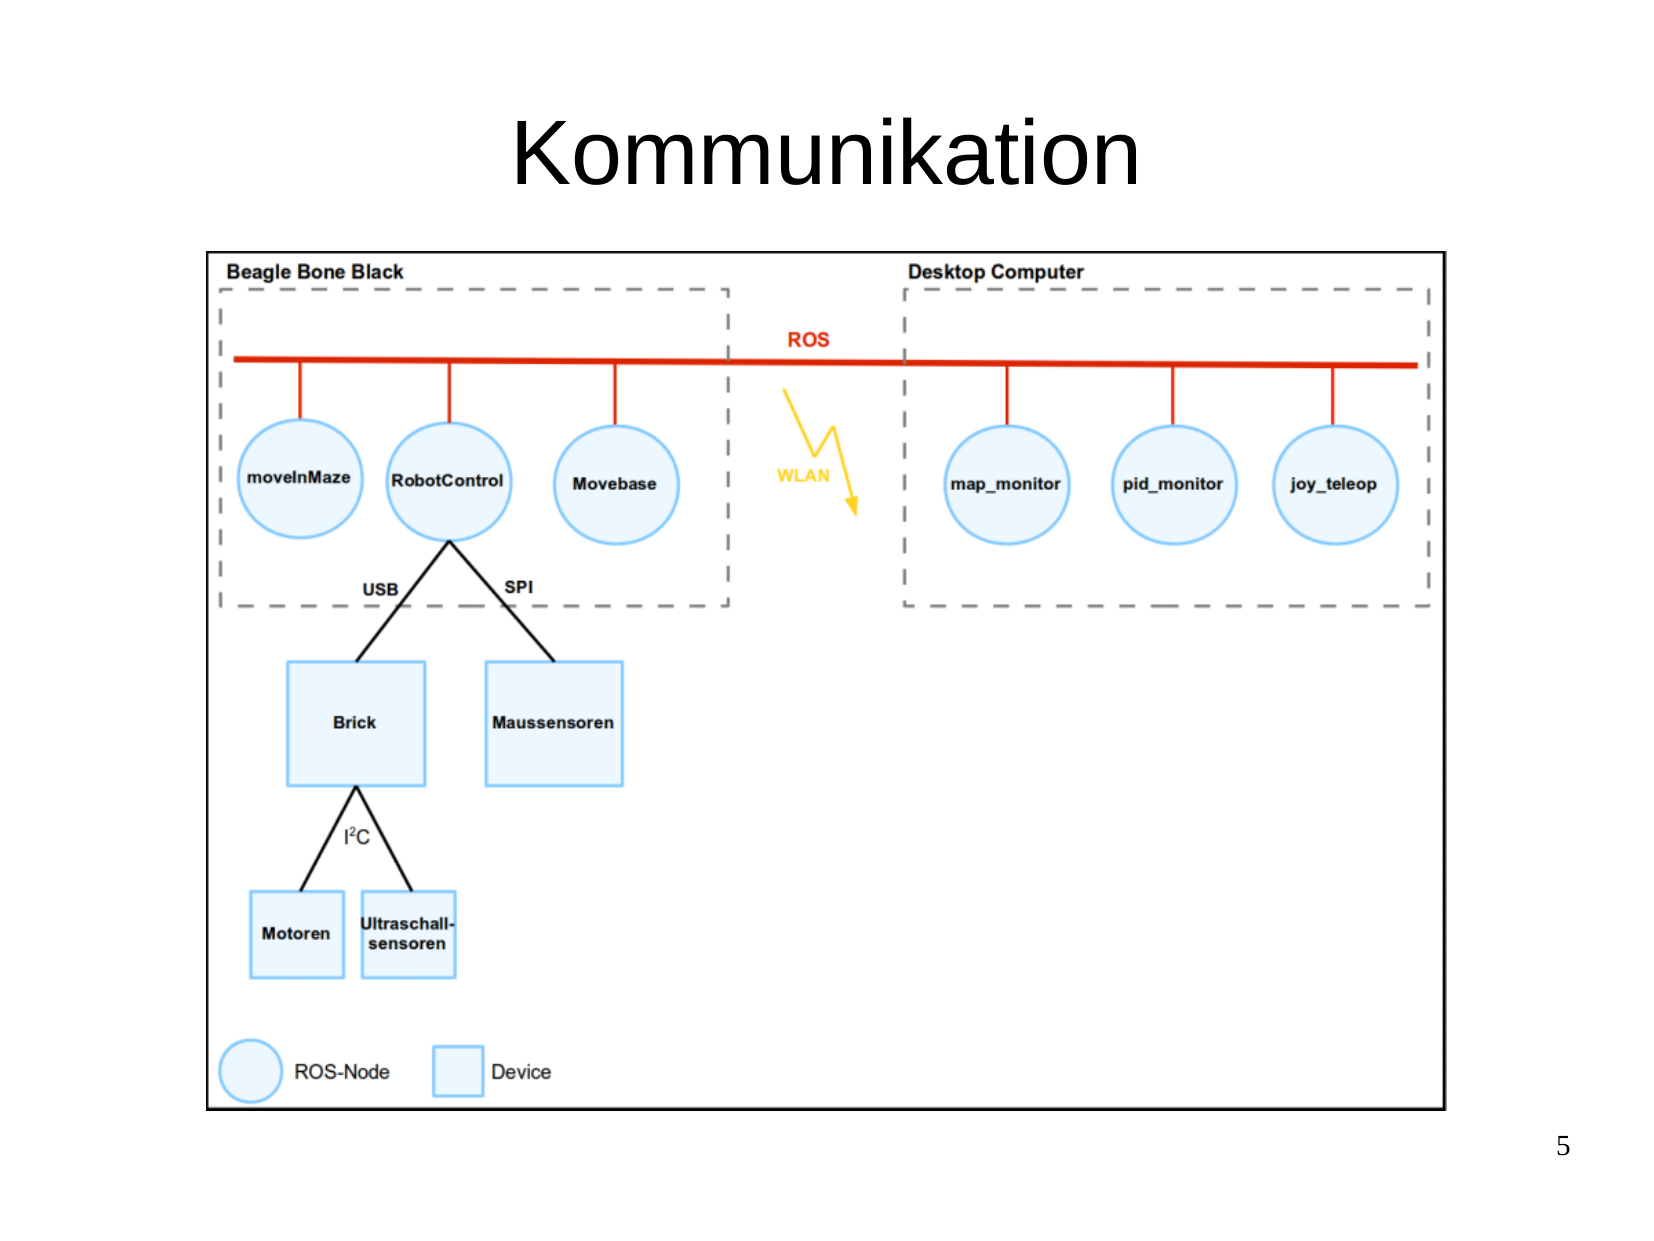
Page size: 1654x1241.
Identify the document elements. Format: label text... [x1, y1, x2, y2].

title Kommunikation [82, 49, 1571, 257]
picture [206, 251, 1447, 1111]
